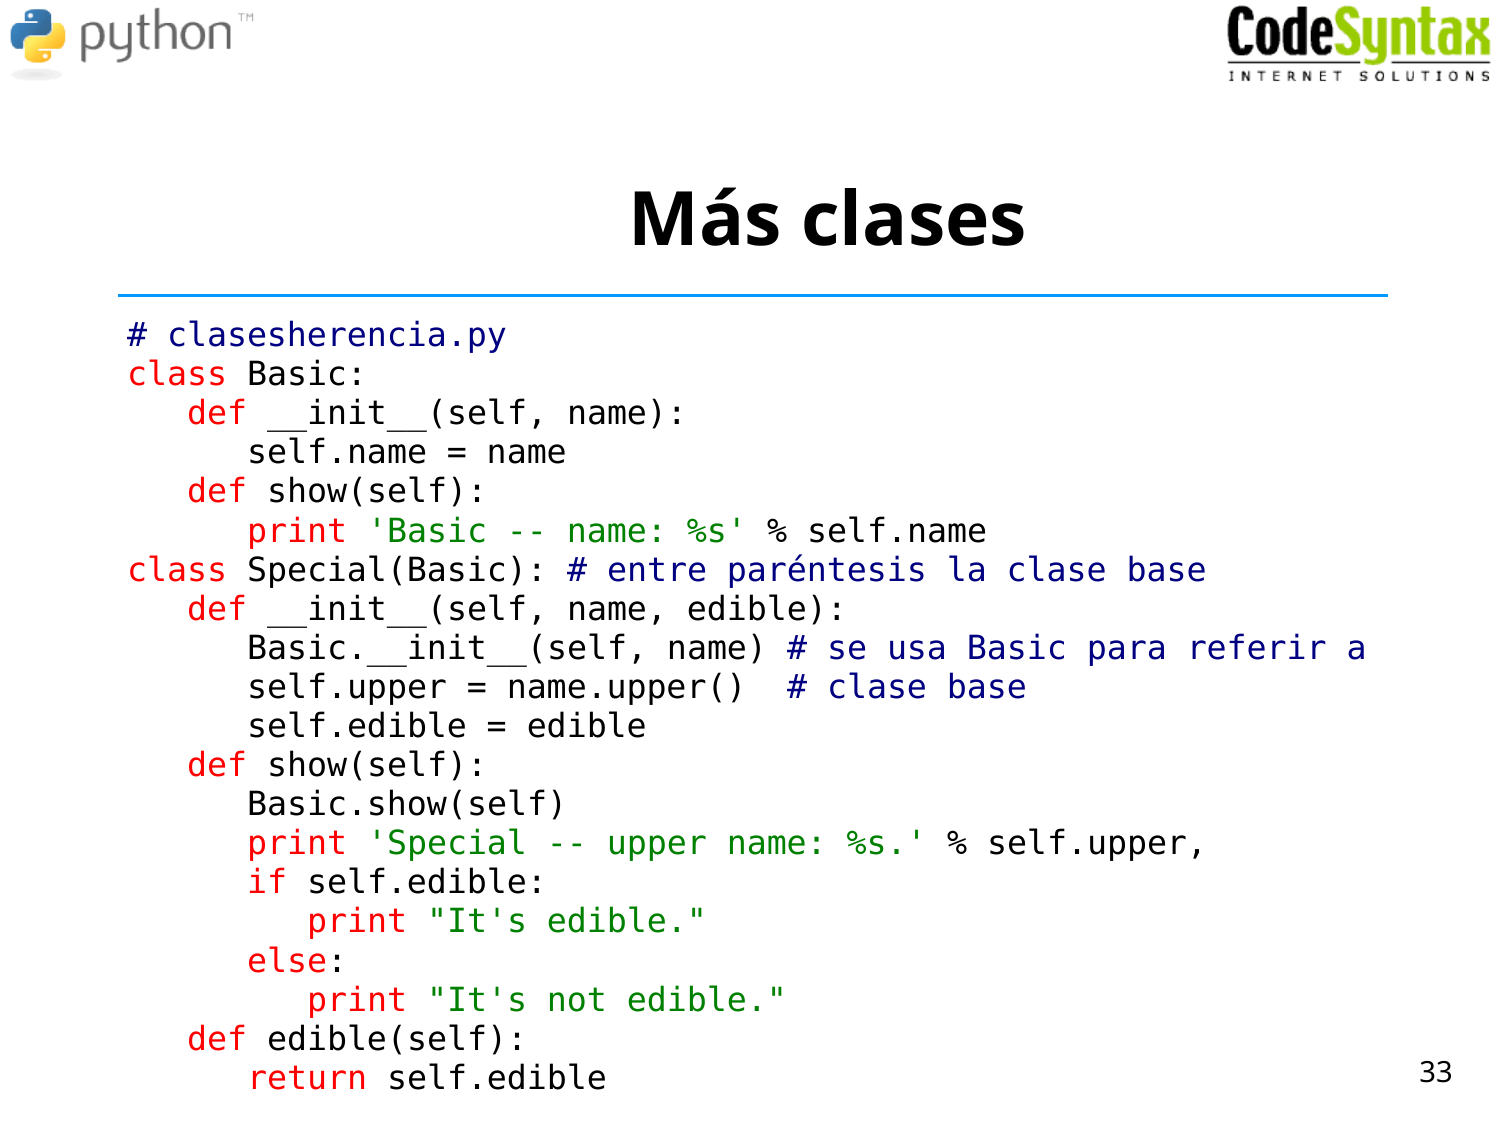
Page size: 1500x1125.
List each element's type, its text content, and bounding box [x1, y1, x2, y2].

picture [0, 0, 286, 92]
list # clasesherencia.py class Basic: def __init__(self, name): self.name = name def show(self): print 'Basic -- name: %s' % self.name class Special(Basic): # entre paréntesis la clase base def __init__(self, name, edible): Basic.__init__(self, name) # se usa Basic para referir a self.upper = name.upper() # clase base self.edible = edible def show(self): Basic.show(self) print 'Special -- upper name: %s.' % self.upper, if self.edible: print "It's edible." else: print "It's not edible." def edible(self): return self.edible [112, 314, 1469, 1125]
title Más clases [188, 35, 1468, 276]
picture [1226, 5, 1500, 83]
